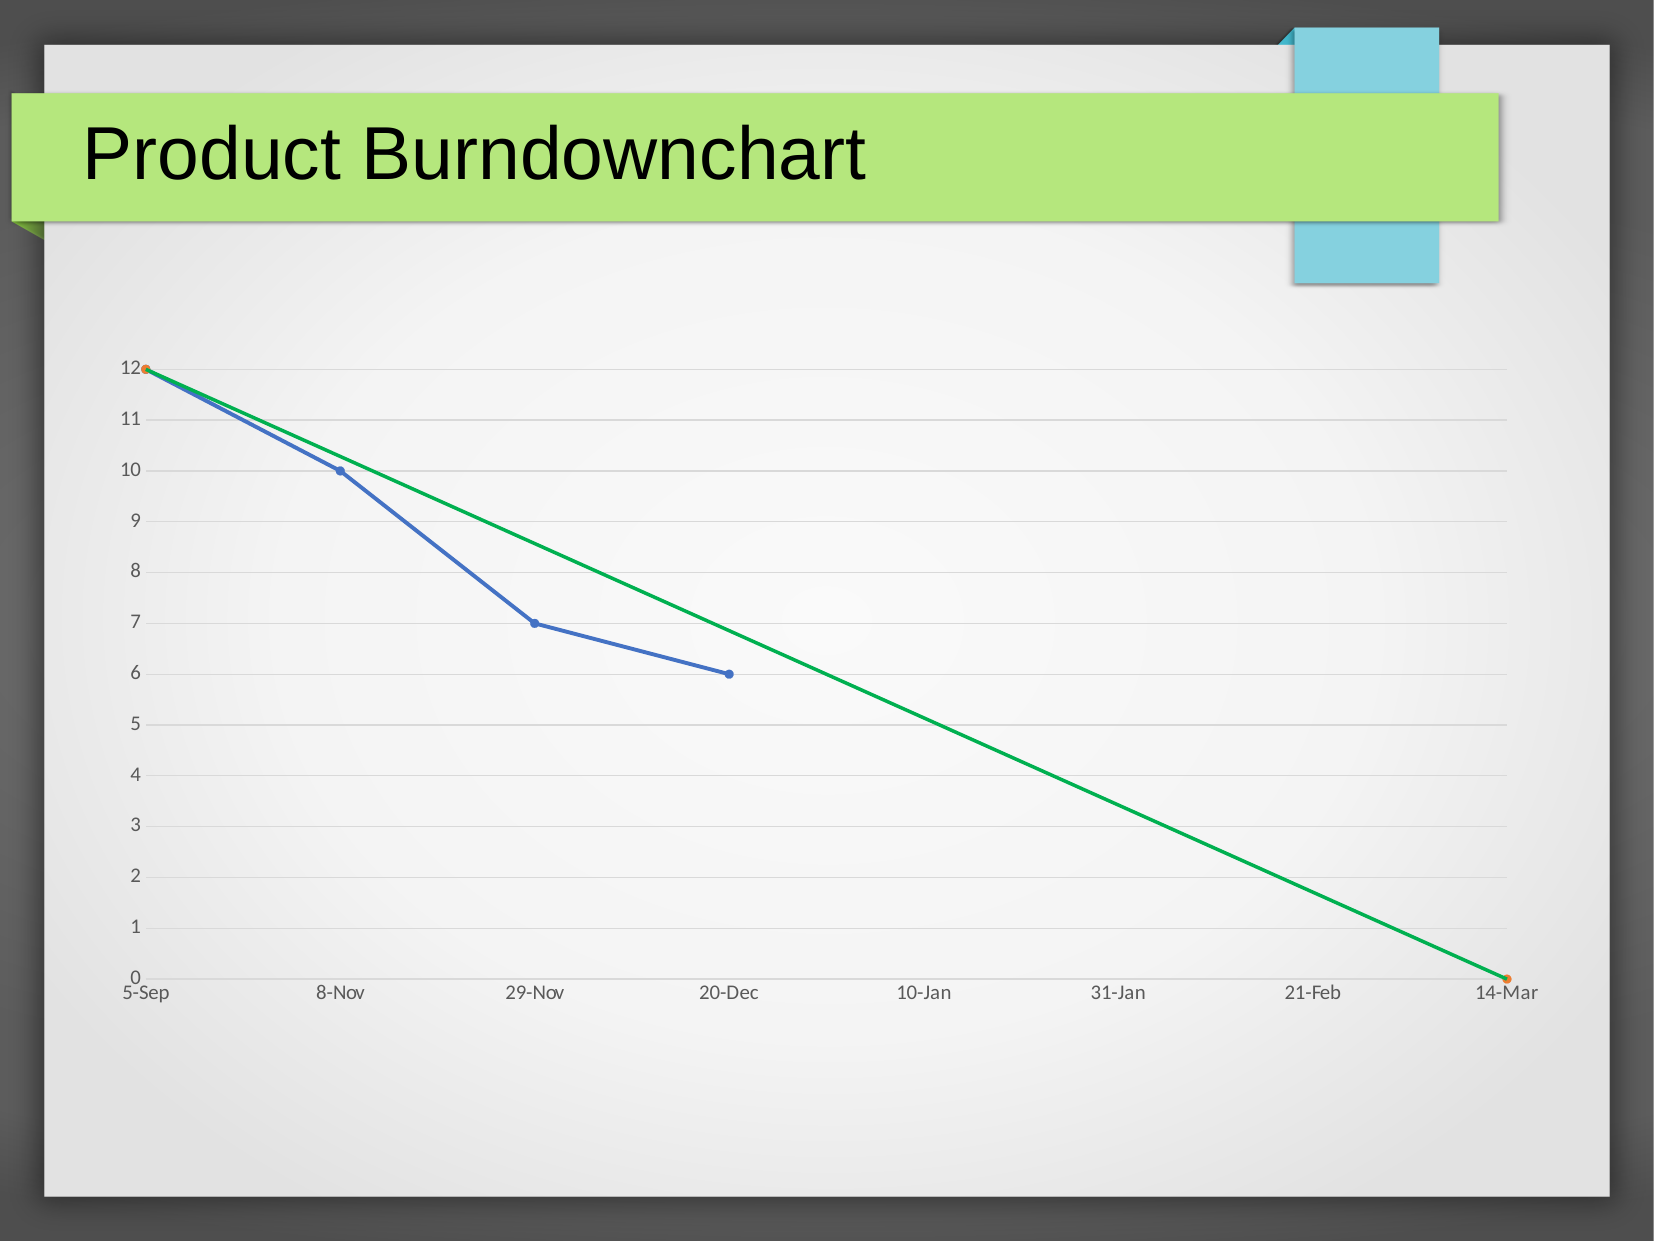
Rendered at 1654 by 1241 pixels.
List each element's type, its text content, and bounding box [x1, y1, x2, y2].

title Product Burndownchart [82, 94, 1264, 213]
picture [0, 0, 1654, 1241]
